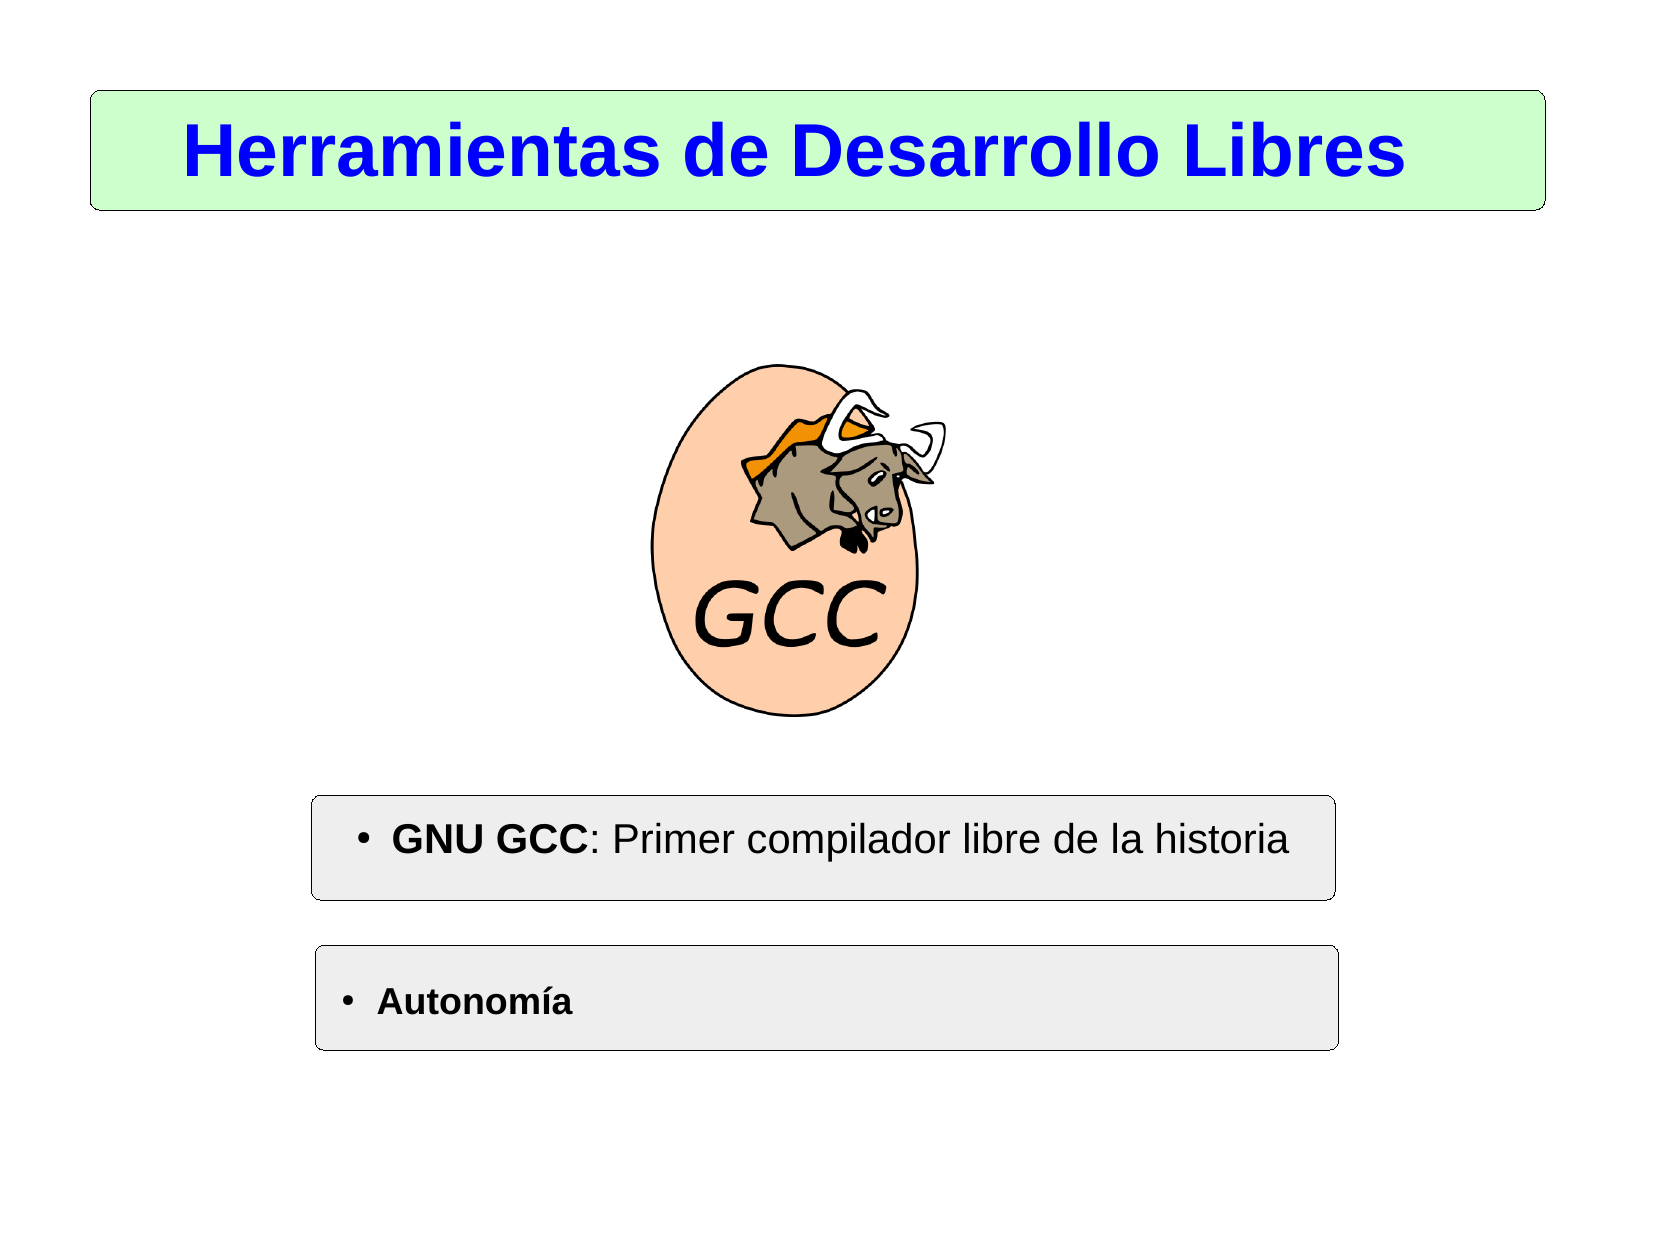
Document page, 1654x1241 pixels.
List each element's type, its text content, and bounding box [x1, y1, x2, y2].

title Herramientas de Desarrollo Libres [135, 105, 1456, 196]
picture [555, 359, 1036, 721]
text_box Autonomía [326, 973, 1321, 1034]
text_box [315, 945, 1339, 1051]
text_box [311, 795, 1336, 901]
text_box GNU GCC: Primer compilador libre de la historia [341, 808, 1336, 871]
text_box [90, 90, 1546, 211]
